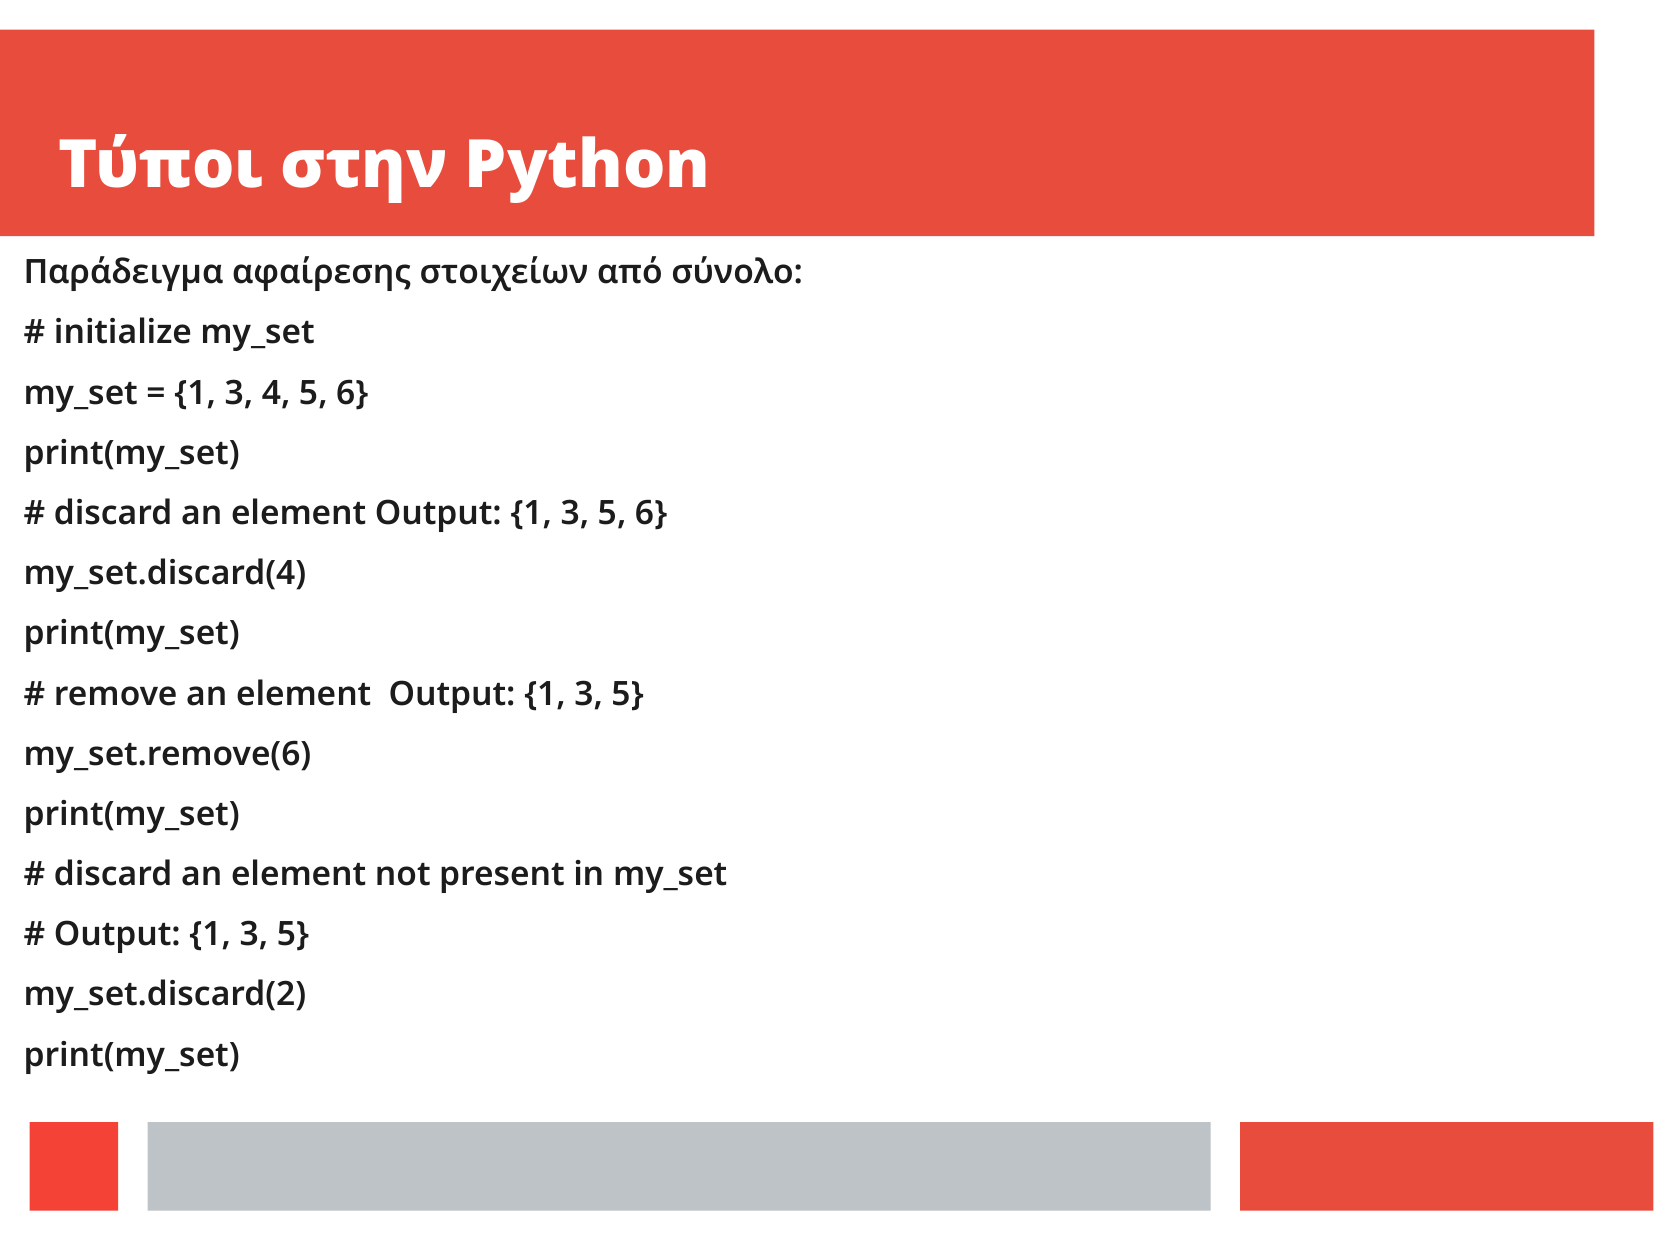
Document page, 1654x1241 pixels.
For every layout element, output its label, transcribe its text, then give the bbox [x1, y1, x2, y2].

list Παράδειγμα αφαίρεσης στοιχείων από σύνολο: # initialize my_set my_set = {1, 3, 4, 5, 6} print(my_set) # discard an element Output: {1, 3, 5, 6} my_set.discard(4) print(my_set) # remove an element Output: {1, 3, 5} my_set.remove(6) print(my_set) # discard an element not present in my_set # Output: {1, 3, 5} my_set.discard(2) print(my_set) [23, 248, 1630, 1093]
title Τύποι στην Python [59, 59, 1595, 207]
